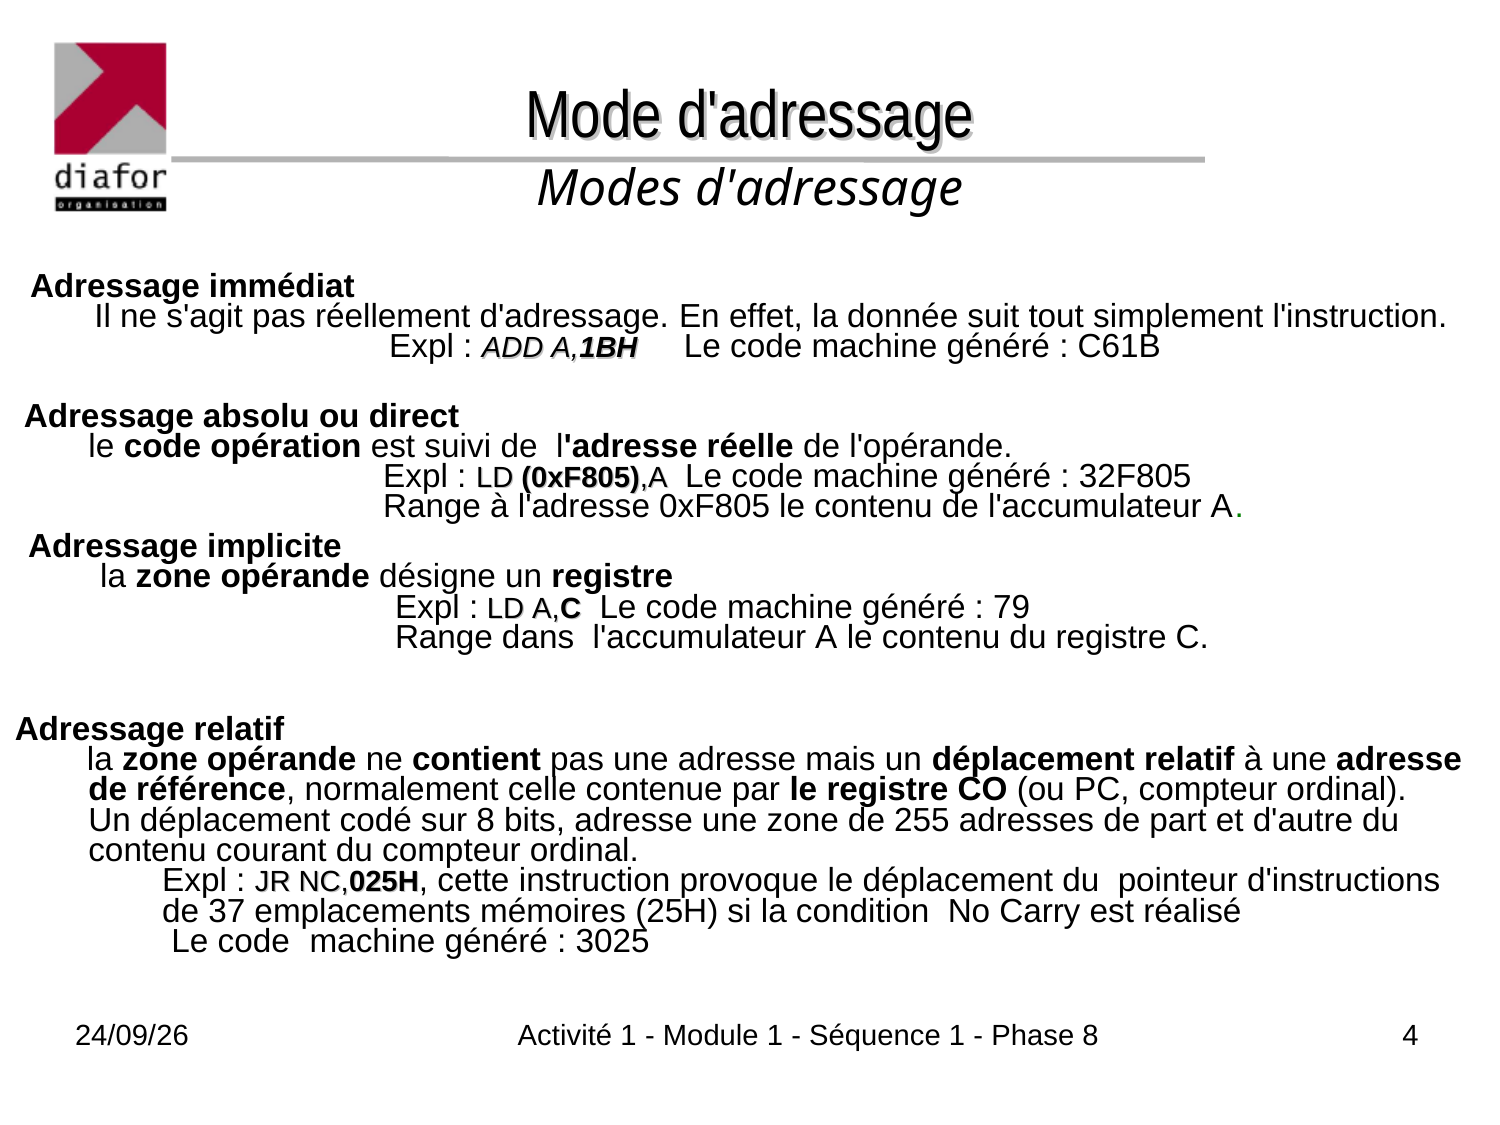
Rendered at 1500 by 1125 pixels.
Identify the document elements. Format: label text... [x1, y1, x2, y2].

text_box Adressage relatif la zone opérande ne contient pas une adresse mais un déplacement relatif à une adresse de référence, normalement celle contenue par le registre CO (ou PC, compteur ordinal). Un déplacement codé sur 8 bits, adresse une zone de 255 adresses de part et d'autre du contenu courant du compteur ordinal. Expl : JR NC,025H, cette instruction provoque le déplacement du pointeur d'instructions de 37 emplacements mémoires (25H) si la condition No Carry est réalisé Le code machine généré : 3025 [0, 708, 1500, 966]
text_box Adressage absolu ou direct le code opération est suivi de l'adresse réelle de l'opérande. Expl : LD (0xF805),A Le code machine généré : 32F805 Range à l'adresse 0xF805 le contenu de l'accumulateur A. [0, 395, 1477, 502]
text_box Adressage implicite la zone opérande désigne un registre Expl : LD A,C Le code machine généré : 79 Range dans l'accumulateur A le contenu du registre C. [13, 526, 1247, 632]
picture [53, 42, 168, 213]
title Mode d'adressage Modes d'adressage [75, 45, 1426, 250]
text_box Adressage immédiat Il ne s'agit pas réellement d'adressage. En effet, la donnée suit tout simplement l'instruction. Expl : ADD A,1BH Le code machine généré : C61B [5, 265, 1500, 372]
